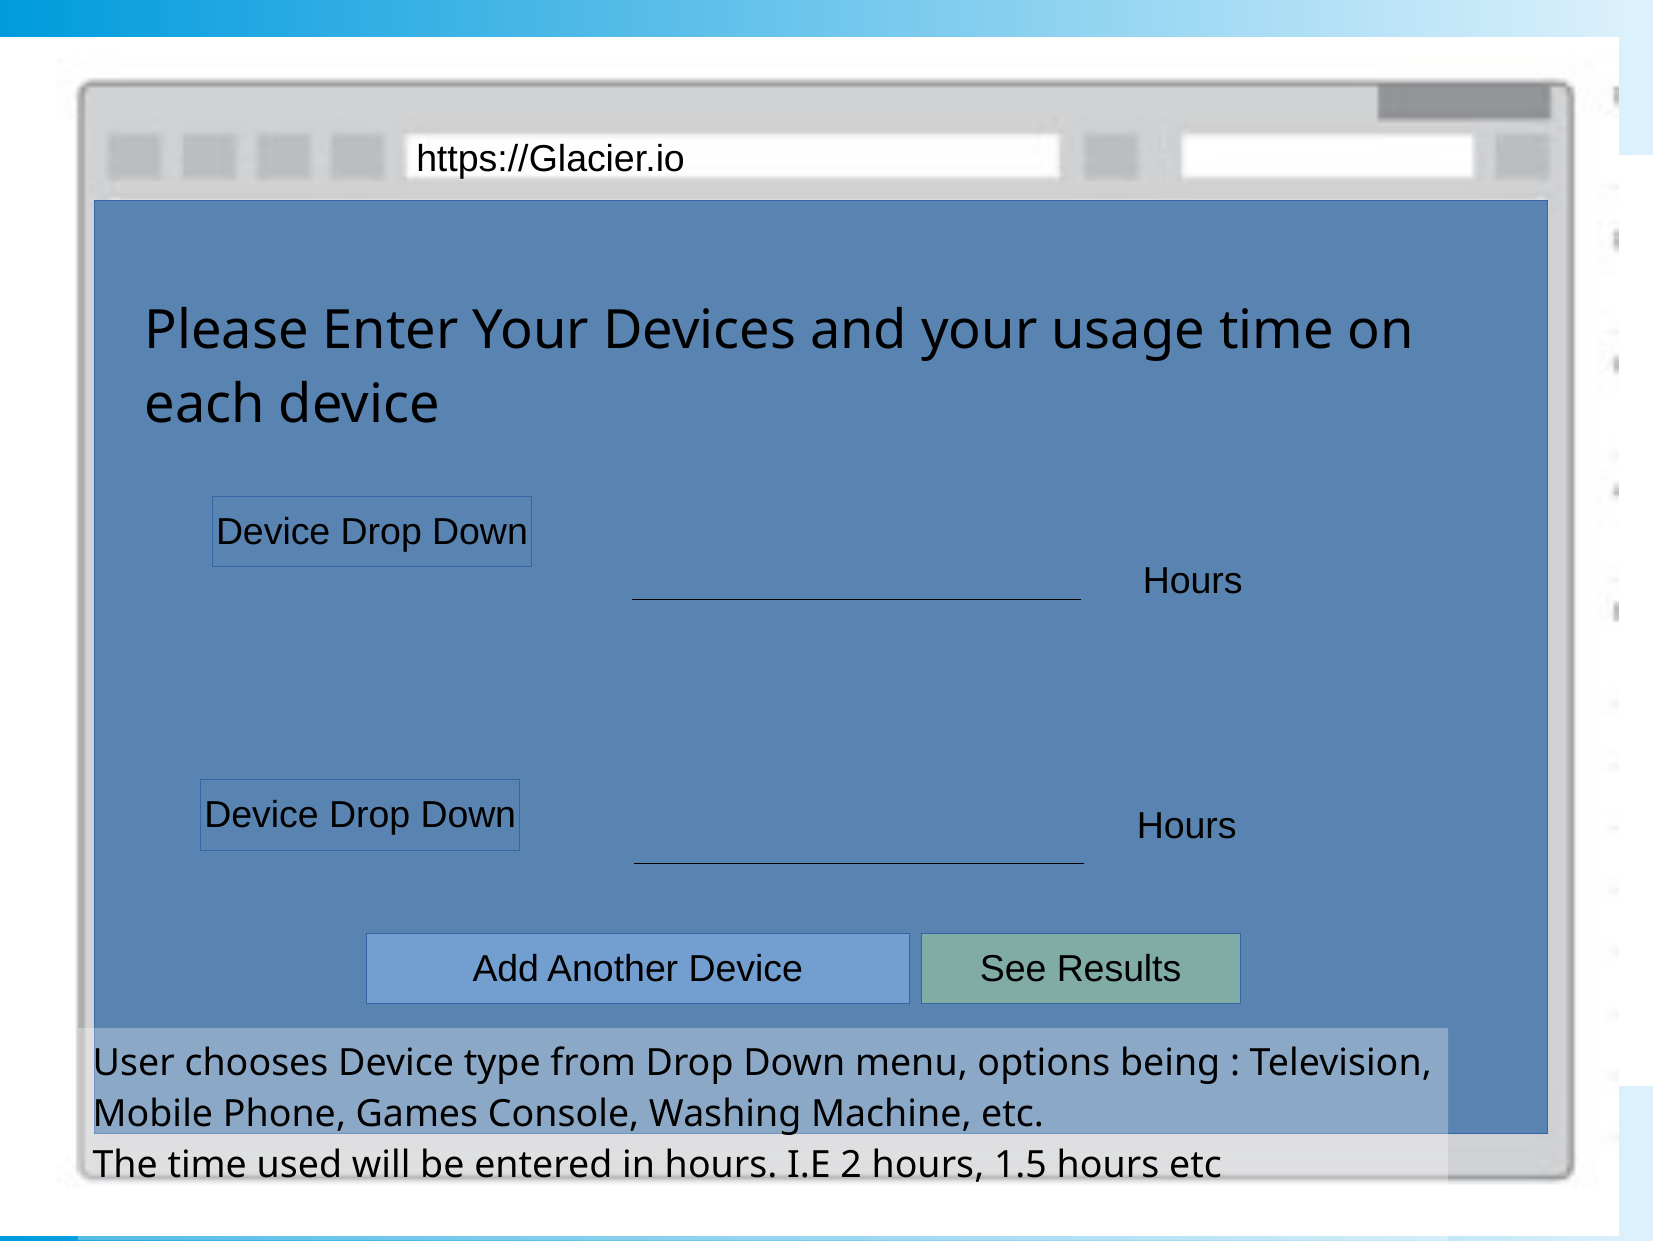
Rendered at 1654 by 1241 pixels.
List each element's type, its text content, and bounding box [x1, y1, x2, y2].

text_box Hours [1122, 797, 1512, 869]
text_box Add Another Device [366, 933, 910, 1004]
text_box Device Drop Down [200, 779, 520, 851]
text_box [94, 200, 1548, 1134]
picture [0, 0, 1619, 1236]
text_box User chooses Device type from Drop Down menu, options being : Television, Mobile Phone, Games Console, Washing Machine, etc. The time used will be entered in hours. I.E 2 hours, 1.5 hours etc [77, 1027, 1449, 1241]
text_box See Results [921, 933, 1241, 1004]
text_box Please Enter Your Devices and your usage time on each device [129, 283, 1441, 443]
text_box Device Drop Down [212, 496, 532, 567]
text_box Hours [1128, 552, 1518, 624]
text_box https://Glacier.io [401, 129, 700, 187]
